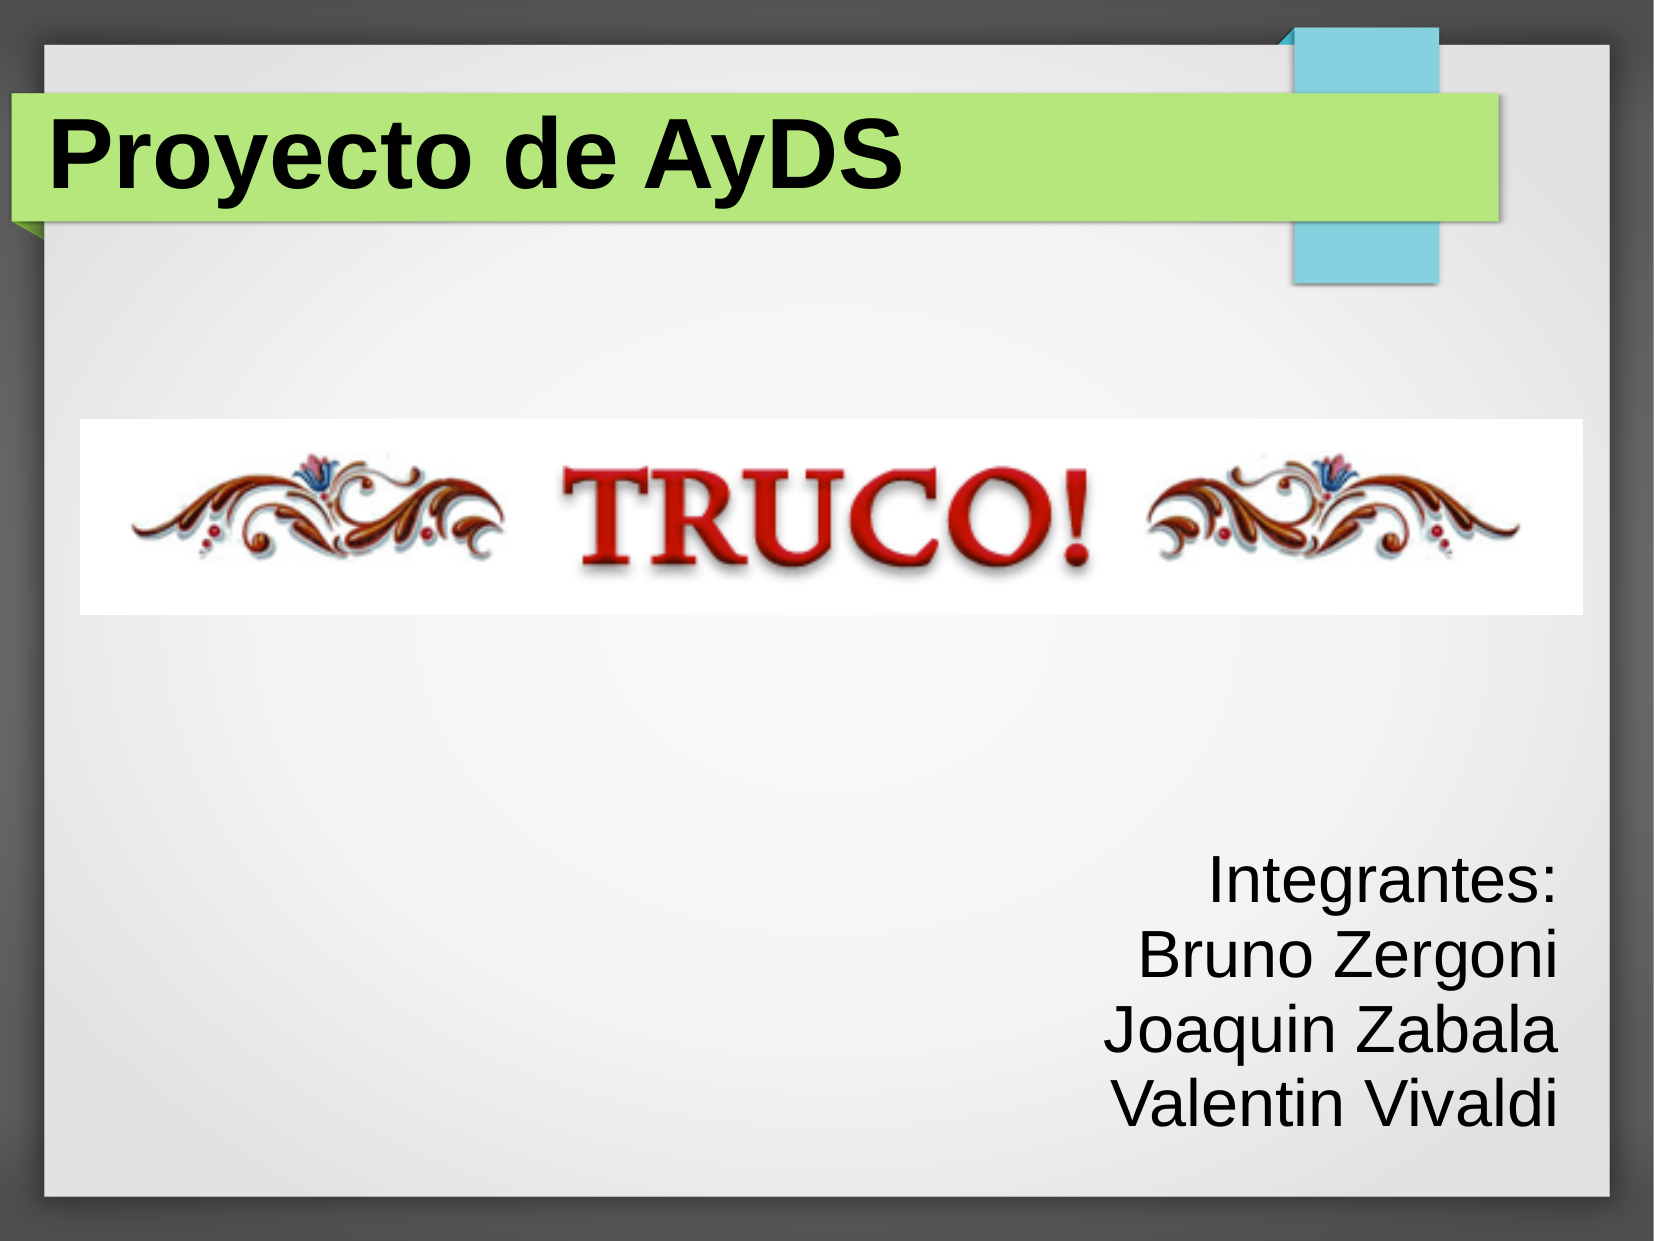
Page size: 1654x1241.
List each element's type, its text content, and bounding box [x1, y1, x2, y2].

subtitle Integrantes: Bruno Zergoni Joaquin Zabala Valentin Vivaldi [70, 755, 1560, 1228]
title Proyecto de AyDS [47, 94, 1524, 213]
picture [0, 0, 1654, 1241]
